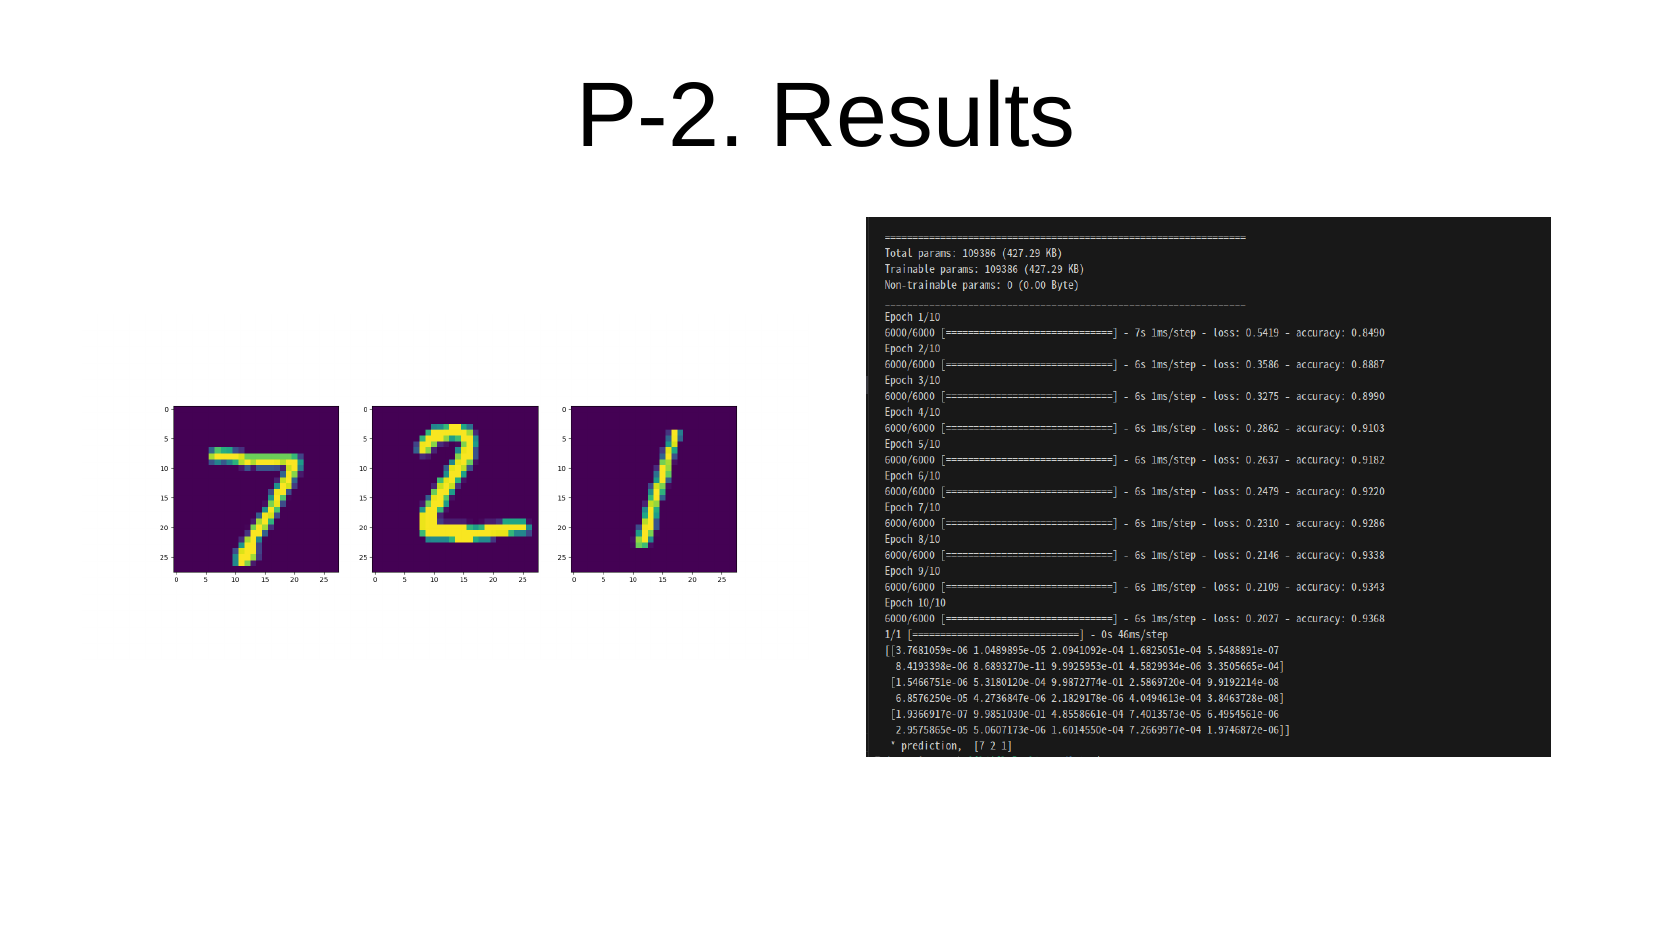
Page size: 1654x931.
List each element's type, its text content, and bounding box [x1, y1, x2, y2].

picture [82, 314, 809, 660]
title P-2. Results [82, 37, 1571, 193]
picture [866, 217, 1551, 758]
